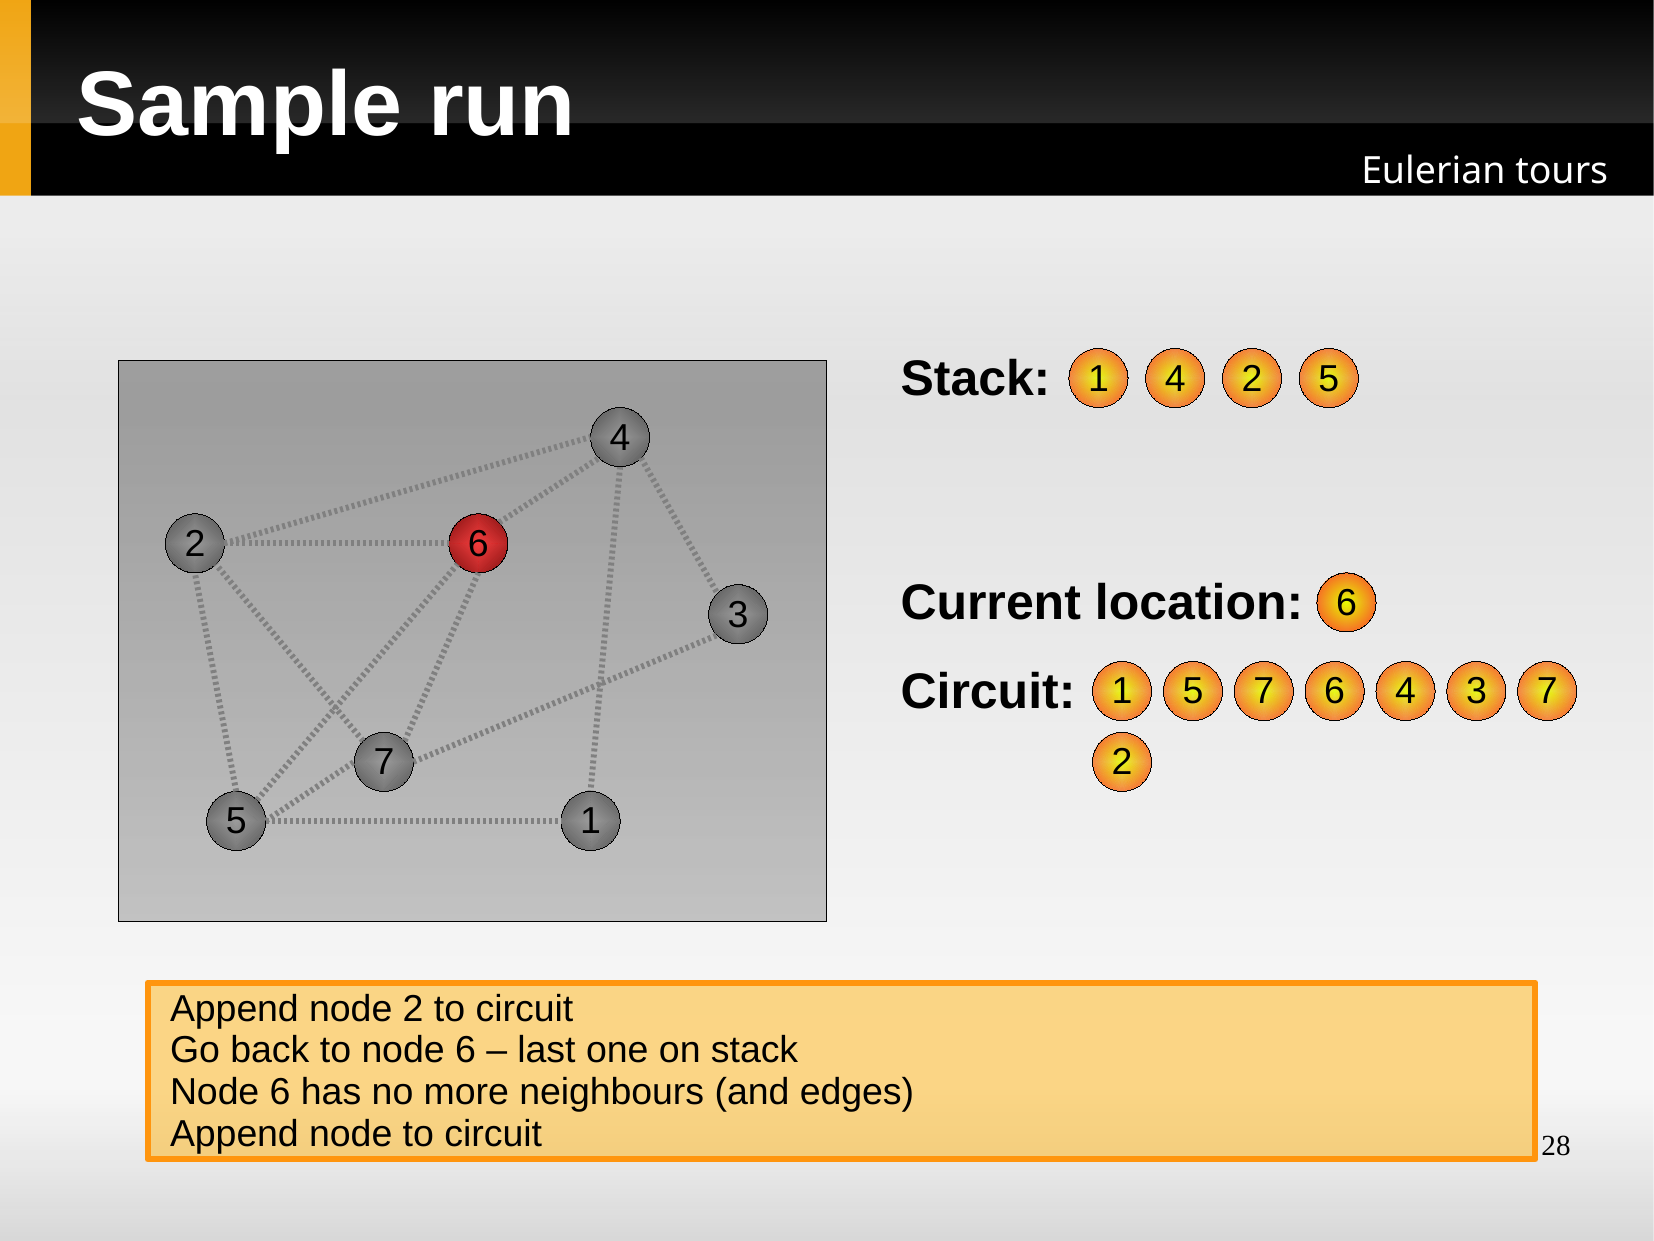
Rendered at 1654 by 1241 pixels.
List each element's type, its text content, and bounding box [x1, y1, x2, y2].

text_box 5 [1299, 348, 1359, 408]
text_box Append node 2 to circuit Go back to node 6 – last one on stack Node 6 has no more neighbours (and edges) Append node to circuit [147, 982, 1536, 1160]
text_box 2 [1092, 732, 1152, 792]
text_box Stack: [885, 342, 1123, 414]
text_box 3 [1446, 661, 1506, 721]
text_box Circuit: [885, 655, 1093, 727]
text_box 5 [206, 791, 266, 851]
text_box 6 [448, 513, 508, 573]
text_box [118, 360, 827, 922]
picture [0, 0, 1654, 1241]
text_box Current location: [885, 567, 1359, 638]
text_box 4 [1145, 348, 1205, 408]
text_box 1 [1068, 348, 1129, 408]
text_box 7 [354, 732, 414, 792]
title Sample run [76, 0, 1565, 208]
text_box 1 [1092, 661, 1152, 721]
text_box 1 [561, 791, 621, 851]
text_box 6 [1316, 572, 1377, 632]
text_box 5 [1163, 661, 1223, 721]
text_box 3 [708, 584, 768, 644]
text_box 4 [1375, 661, 1436, 721]
text_box 7 [1517, 661, 1577, 721]
text_box 2 [1222, 348, 1282, 408]
text_box 6 [1305, 661, 1365, 721]
text_box 4 [590, 407, 650, 467]
text_box 2 [165, 513, 225, 573]
text_box 7 [1234, 661, 1294, 721]
